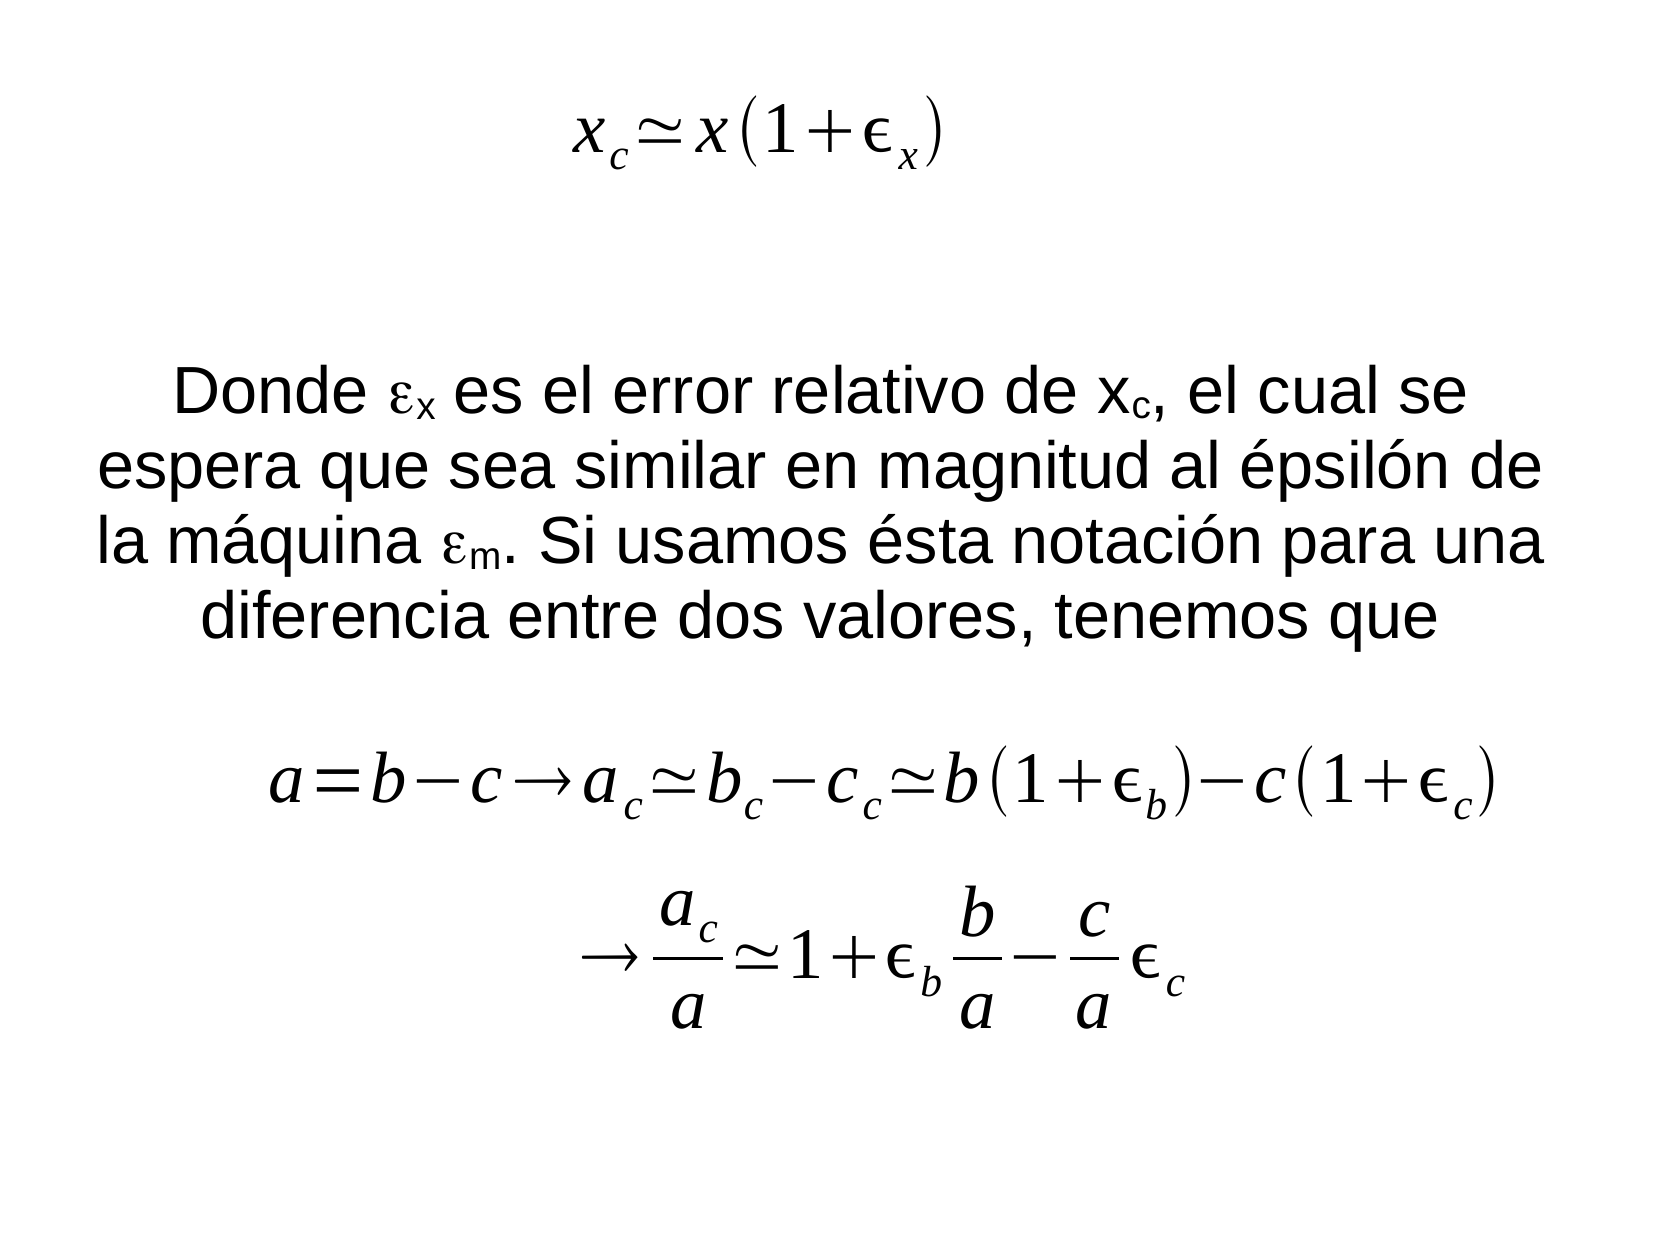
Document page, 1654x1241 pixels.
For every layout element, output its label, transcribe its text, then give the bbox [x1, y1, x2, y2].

chart [261, 738, 1506, 1044]
subtitle Donde ex es el error relativo de xc, el cual se espera que sea similar en magnitud al épsilón de la máquina em. Si usamos ésta notación para una diferencia entre dos valores, tenemos que [76, 297, 1565, 709]
chart [561, 88, 952, 181]
